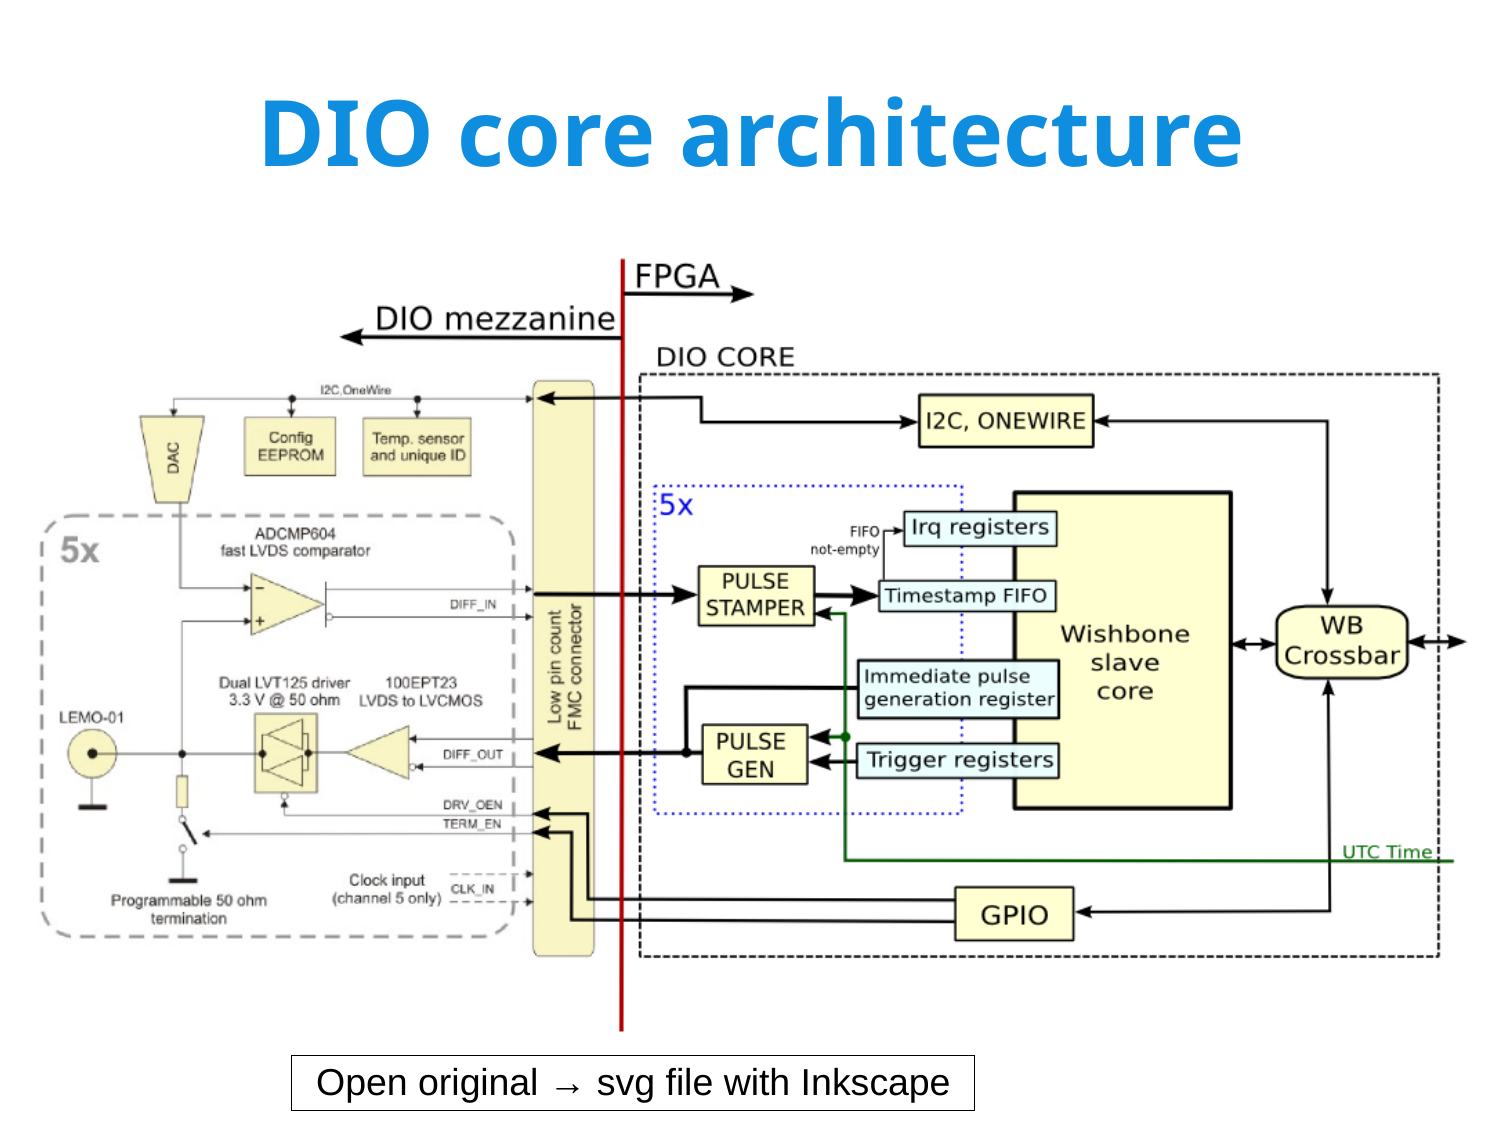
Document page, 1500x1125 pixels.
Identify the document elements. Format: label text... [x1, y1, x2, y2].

picture [31, 239, 1468, 1040]
title DIO core architecture [76, 66, 1427, 194]
text_box Open original → svg file with Inkscape [291, 1055, 975, 1111]
